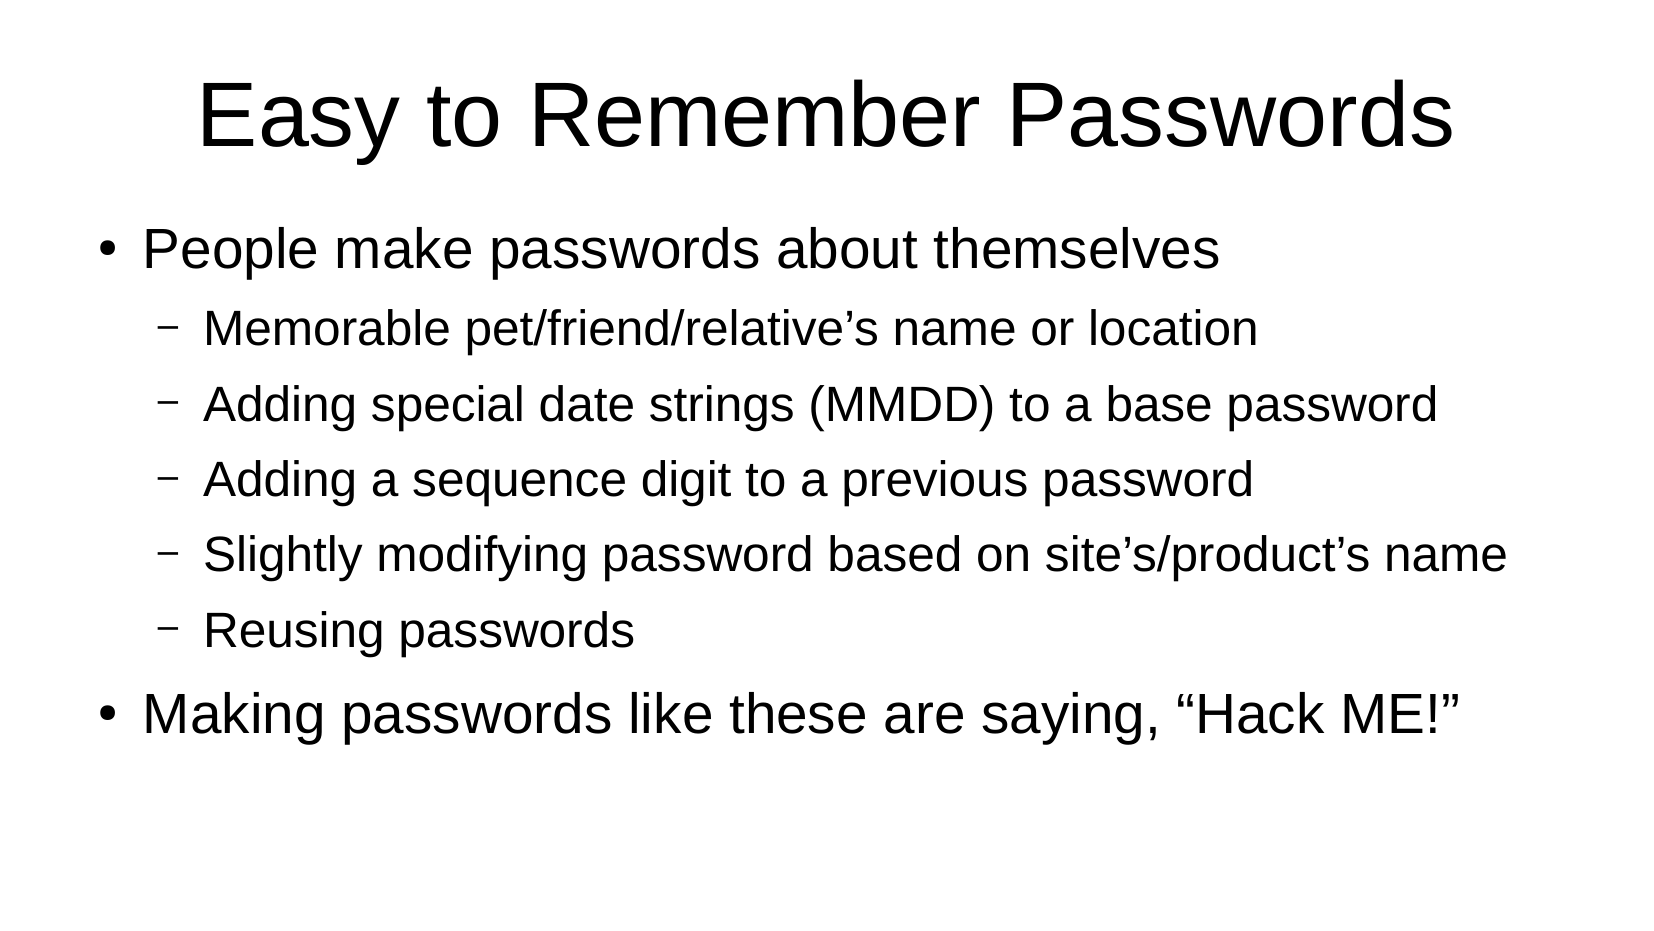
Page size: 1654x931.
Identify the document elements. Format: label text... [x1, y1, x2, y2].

title Easy to Remember Passwords [82, 37, 1571, 193]
list People make passwords about themselves Memorable pet/friend/relative’s name or location Adding special date strings (MMDD) to a base password Adding a sequence digit to a previous password Slightly modifying password based on site’s/product’s name Reusing passwords Making passwords like these are saying, “Hack ME!” [82, 217, 1571, 758]
